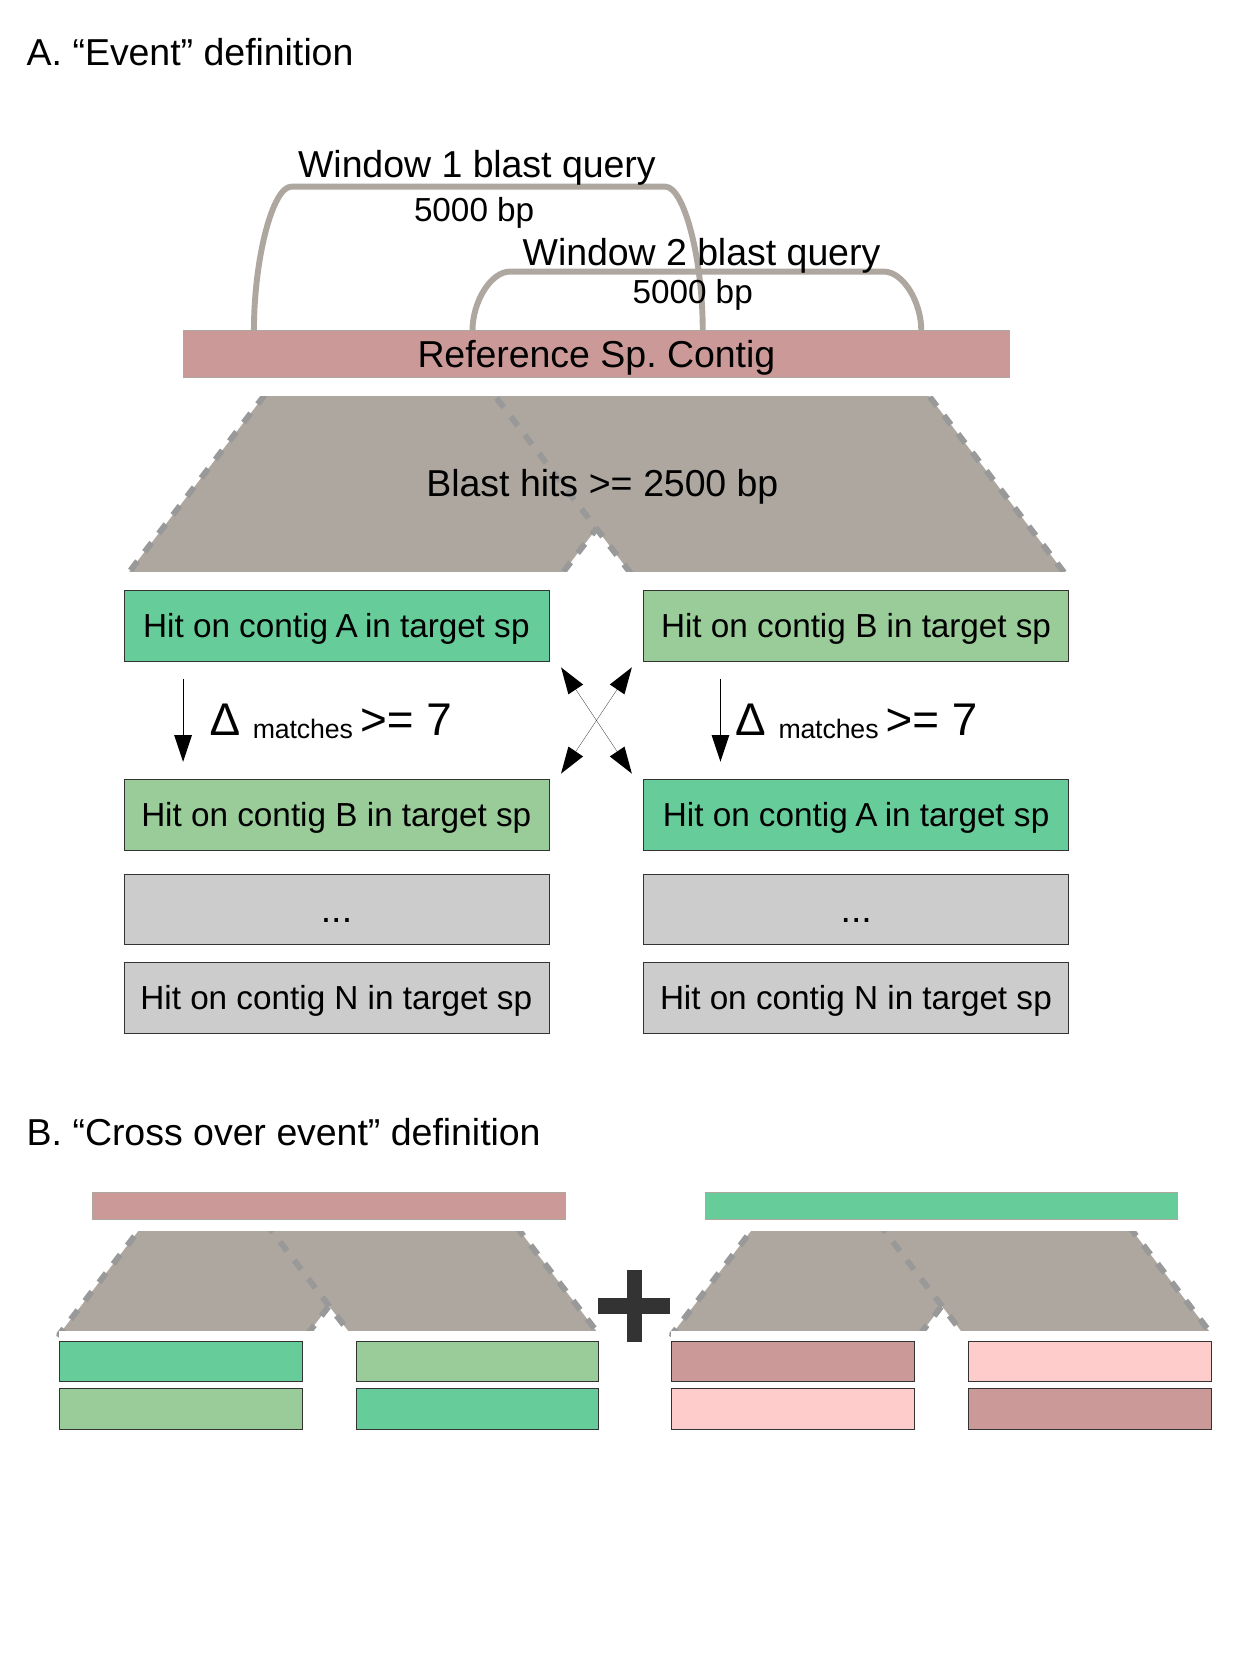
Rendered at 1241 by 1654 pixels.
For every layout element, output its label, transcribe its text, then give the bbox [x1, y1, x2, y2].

text_box [598, 1270, 670, 1342]
text_box ... [643, 874, 1069, 945]
text_box [968, 1388, 1212, 1430]
text_box Window 2 blast query [507, 224, 898, 282]
text_box Hit on contig N in target sp [643, 962, 1069, 1034]
text_box 5000 bp [617, 265, 768, 319]
text_box Window 1 blast query [283, 135, 674, 193]
text_box Δ matches >= 7 [720, 686, 1016, 768]
text_box ... [124, 874, 550, 945]
text_box Reference Sp. Contig [183, 330, 1010, 378]
text_box Hit on contig B in target sp [643, 590, 1069, 662]
text_box Hit on contig A in target sp [643, 779, 1069, 851]
text_box [671, 1341, 915, 1382]
text_box [124, 383, 1117, 585]
text_box Hit on contig A in target sp [124, 590, 550, 662]
text_box B. “Cross over event” definition [11, 1104, 638, 1162]
text_box [92, 1192, 566, 1220]
text_box Blast hits >= 2500 bp [289, 454, 916, 554]
text_box [59, 1223, 626, 1382]
text_box [671, 1223, 1239, 1339]
text_box [356, 1388, 599, 1430]
text_box [705, 1192, 1178, 1220]
text_box Hit on contig N in target sp [124, 962, 550, 1034]
text_box Δ matches >= 7 [194, 686, 491, 768]
text_box [59, 1388, 303, 1430]
text_box Hit on contig B in target sp [124, 779, 550, 851]
text_box [671, 1388, 915, 1430]
text_box A. “Event” definition [11, 23, 449, 81]
text_box 5000 bp [399, 183, 550, 237]
text_box [968, 1341, 1212, 1382]
